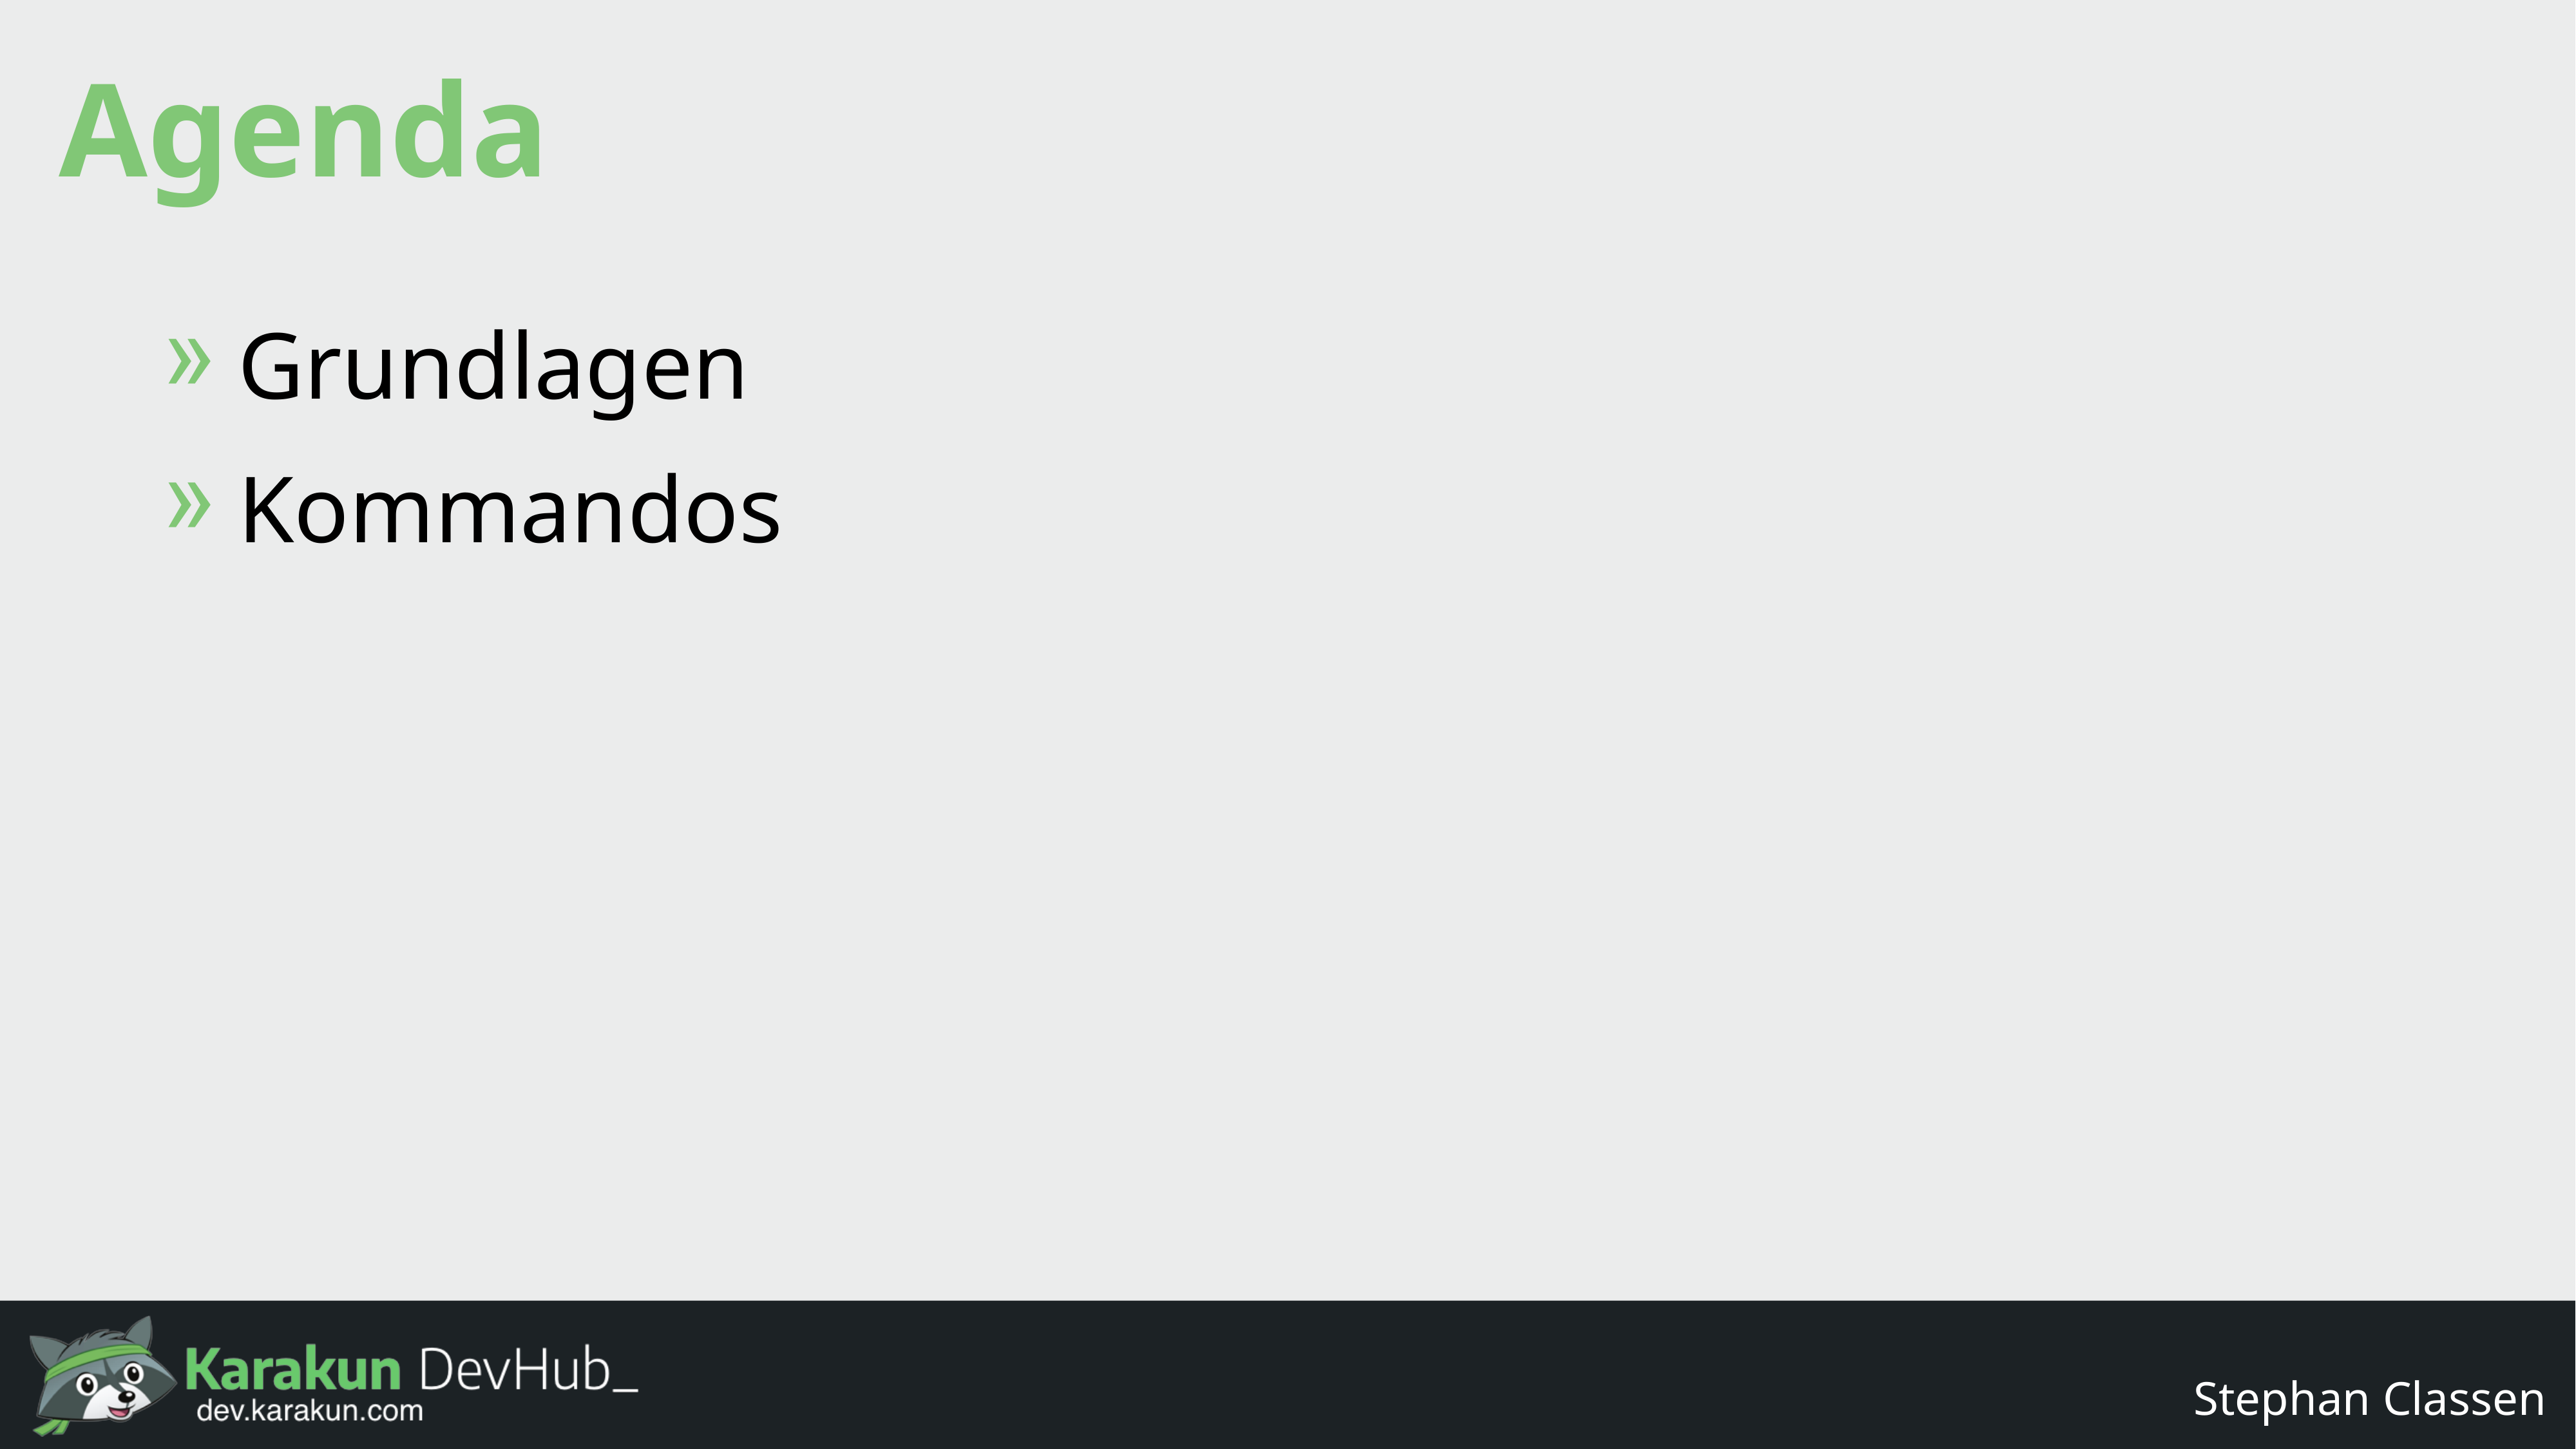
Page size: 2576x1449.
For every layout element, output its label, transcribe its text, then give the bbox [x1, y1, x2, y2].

text_box Stephan Classen [1795, 1361, 2557, 1434]
text_box [0, 1300, 2575, 1449]
text_box Grundlagen Kommandos [152, 296, 2496, 1248]
text_box Agenda [49, 34, 2523, 205]
picture [30, 1316, 647, 1437]
